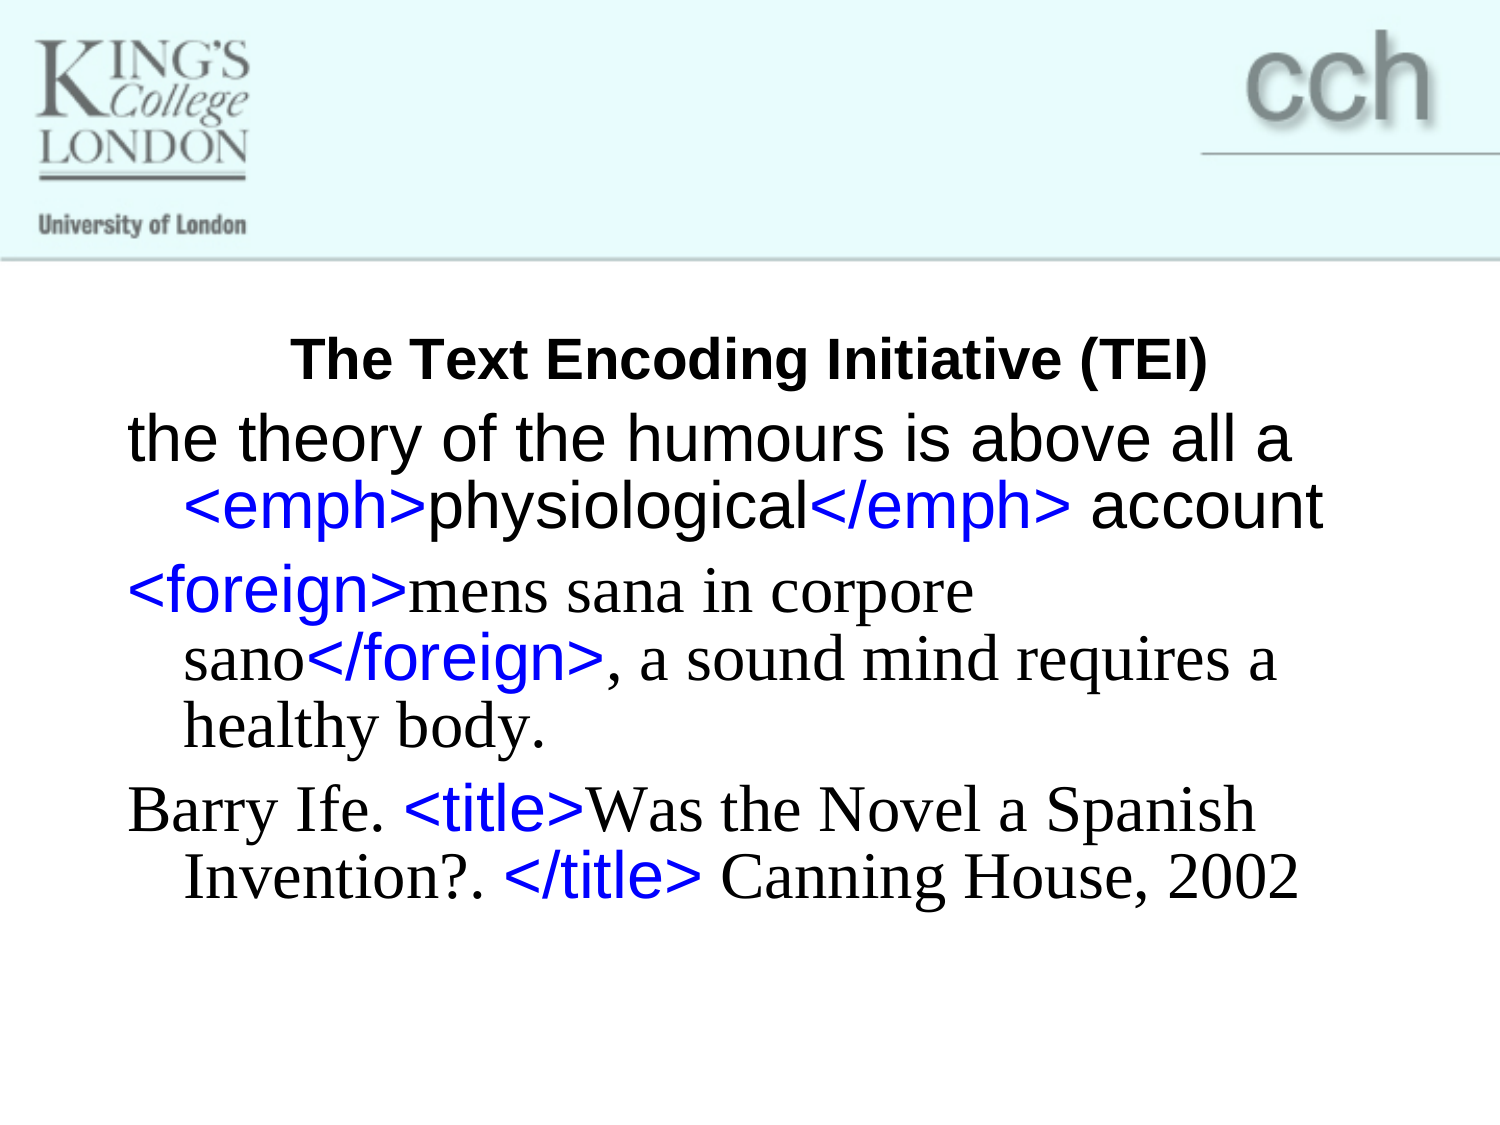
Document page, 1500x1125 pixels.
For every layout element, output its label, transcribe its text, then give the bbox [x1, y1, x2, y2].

list The Text Encoding Initiative (TEI) the theory of the humours is above all a <emph>physiological</emph> account <foreign>mens sana in corpore sano</foreign>, a sound mind requires a healthy body. Barry Ife. <title>Was the Novel a Spanish Invention?. </title> Canning House, 2002 [112, 324, 1388, 1001]
picture [0, 0, 1500, 1125]
